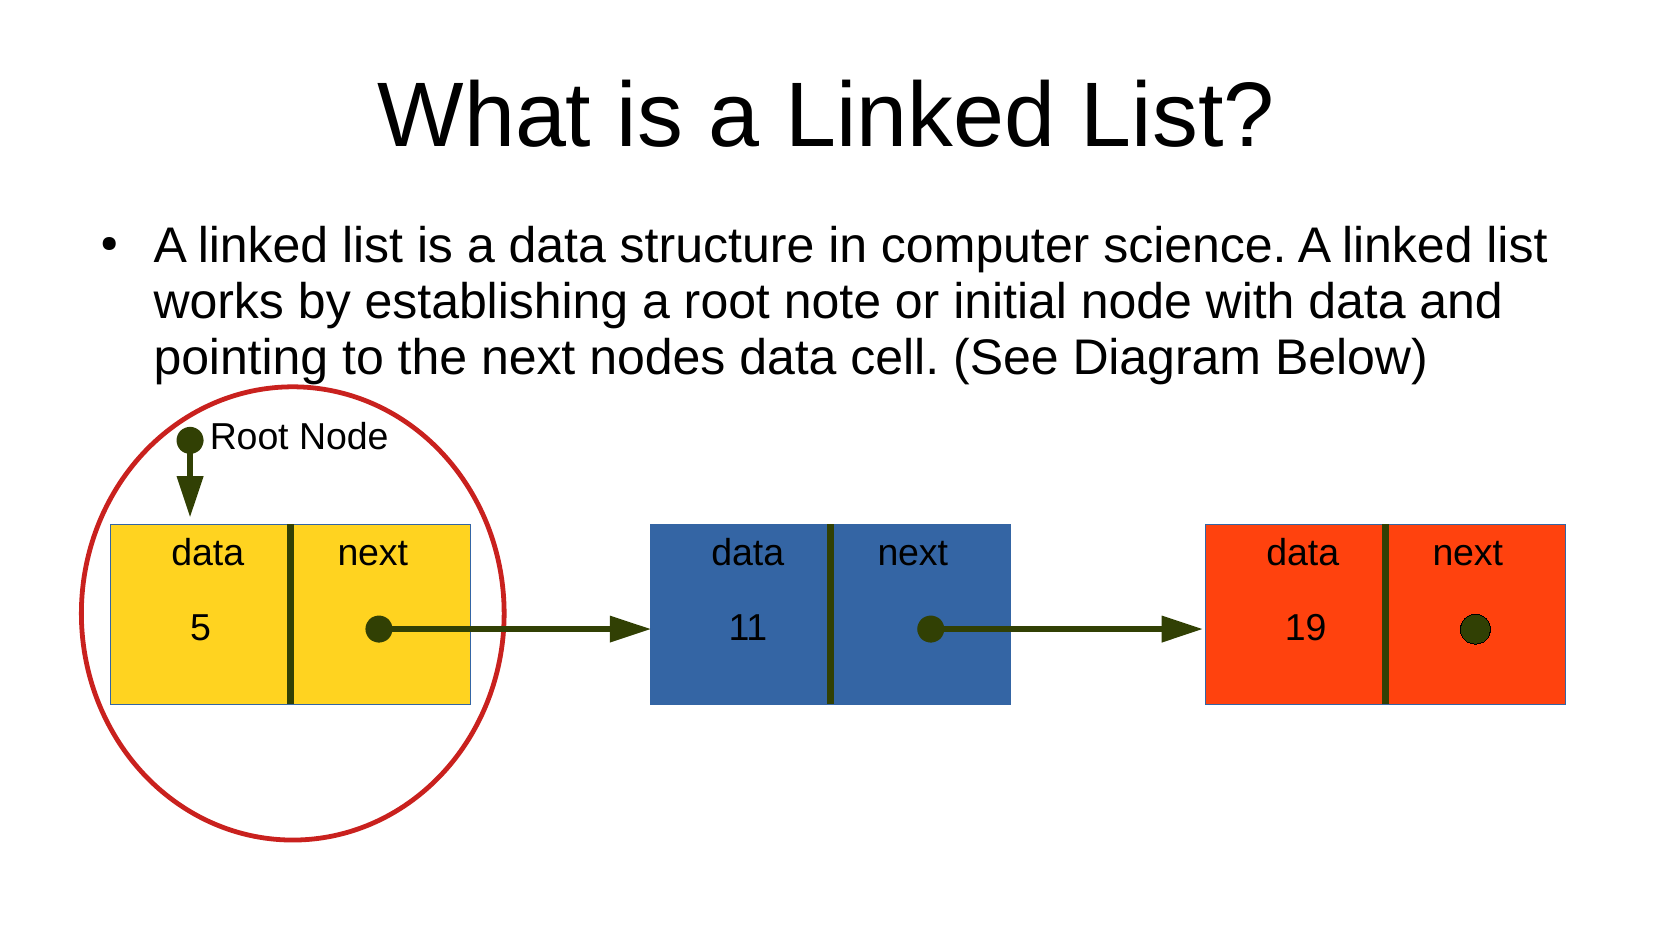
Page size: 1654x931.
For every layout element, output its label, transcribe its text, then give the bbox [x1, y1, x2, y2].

text_box next [815, 524, 827, 581]
text_box next [834, 524, 1011, 581]
title What is a Linked List? [82, 37, 1571, 193]
text_box next [1389, 524, 1566, 581]
text_box next [1370, 524, 1382, 581]
text_box data [110, 524, 275, 581]
text_box 11 [665, 599, 831, 656]
text_box 19 [1223, 599, 1389, 656]
text_box [650, 581, 827, 705]
text_box Root Node [195, 408, 406, 466]
text_box data [1205, 524, 1370, 581]
text_box [110, 581, 287, 705]
text_box [1383, 581, 1566, 705]
text_box data [650, 524, 815, 581]
text_box [828, 581, 1011, 705]
text_box next [294, 524, 471, 581]
text_box 5 [118, 599, 284, 656]
text_box [288, 581, 471, 705]
list A linked list is a data structure in computer science. A linked list works by establishing a root note or initial node with data and pointing to the next nodes data cell. (See Diagram Below) [82, 217, 1571, 758]
text_box [1205, 581, 1382, 705]
text_box next [275, 524, 287, 581]
